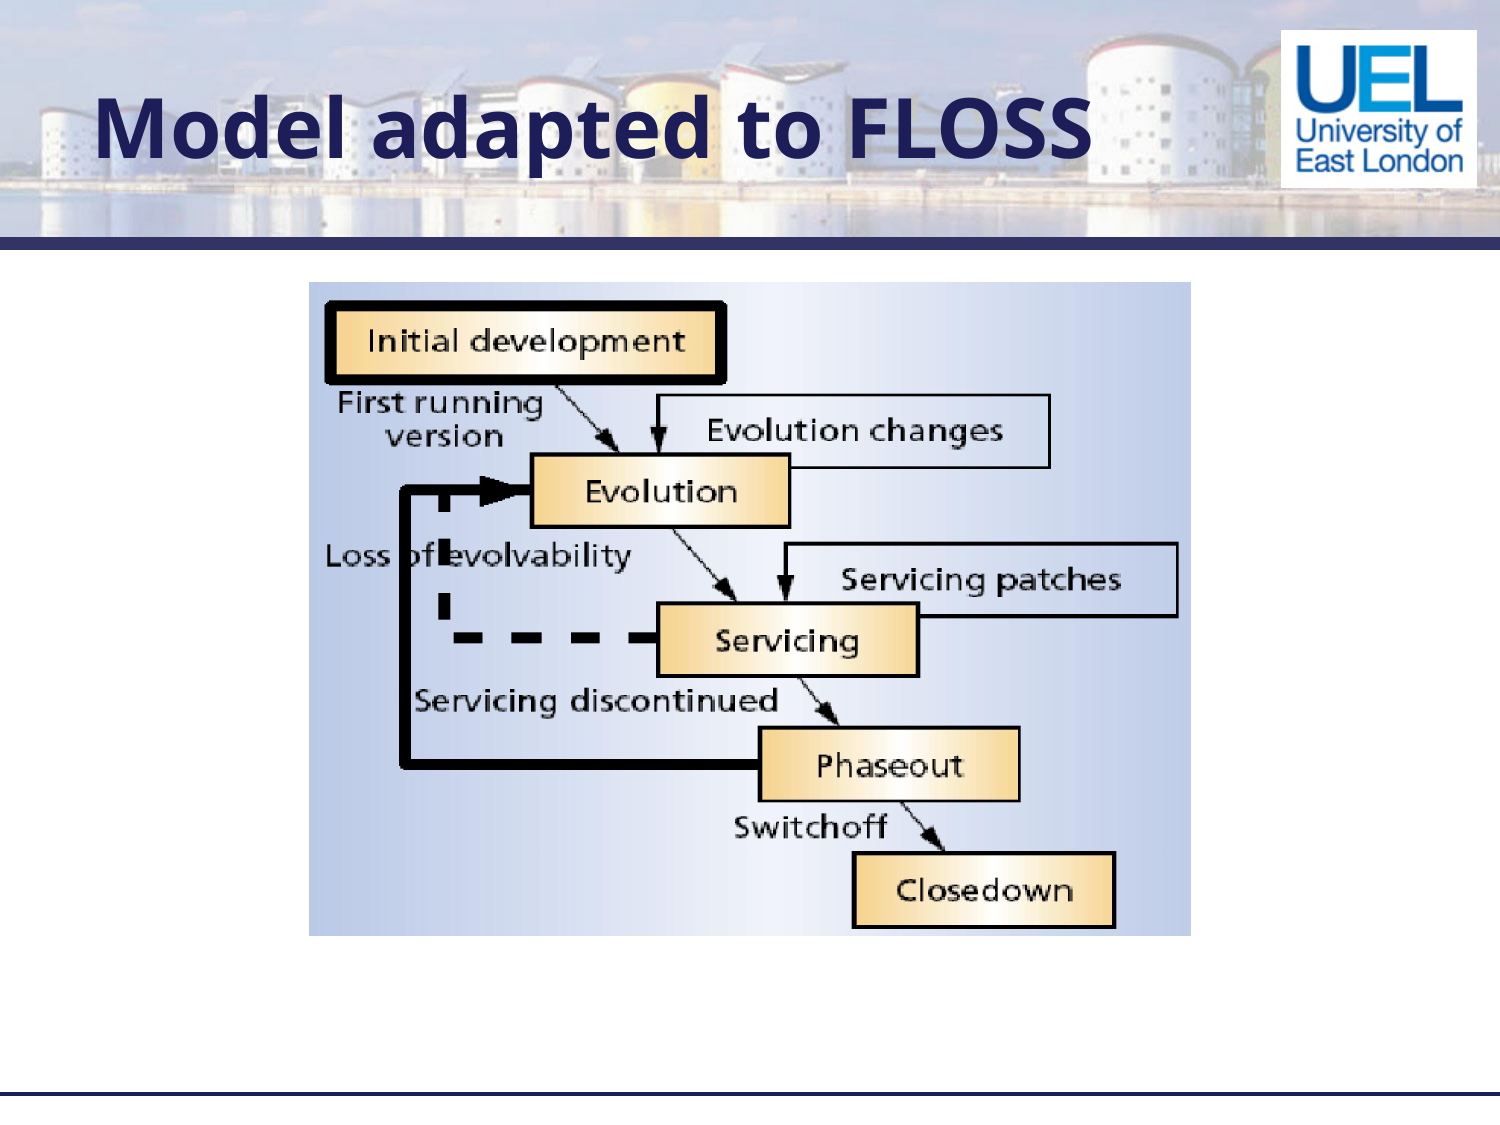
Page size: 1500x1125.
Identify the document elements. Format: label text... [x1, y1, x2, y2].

picture [0, 0, 1500, 237]
title Model adapted to FLOSS [76, 10, 1247, 241]
picture [309, 282, 1191, 936]
